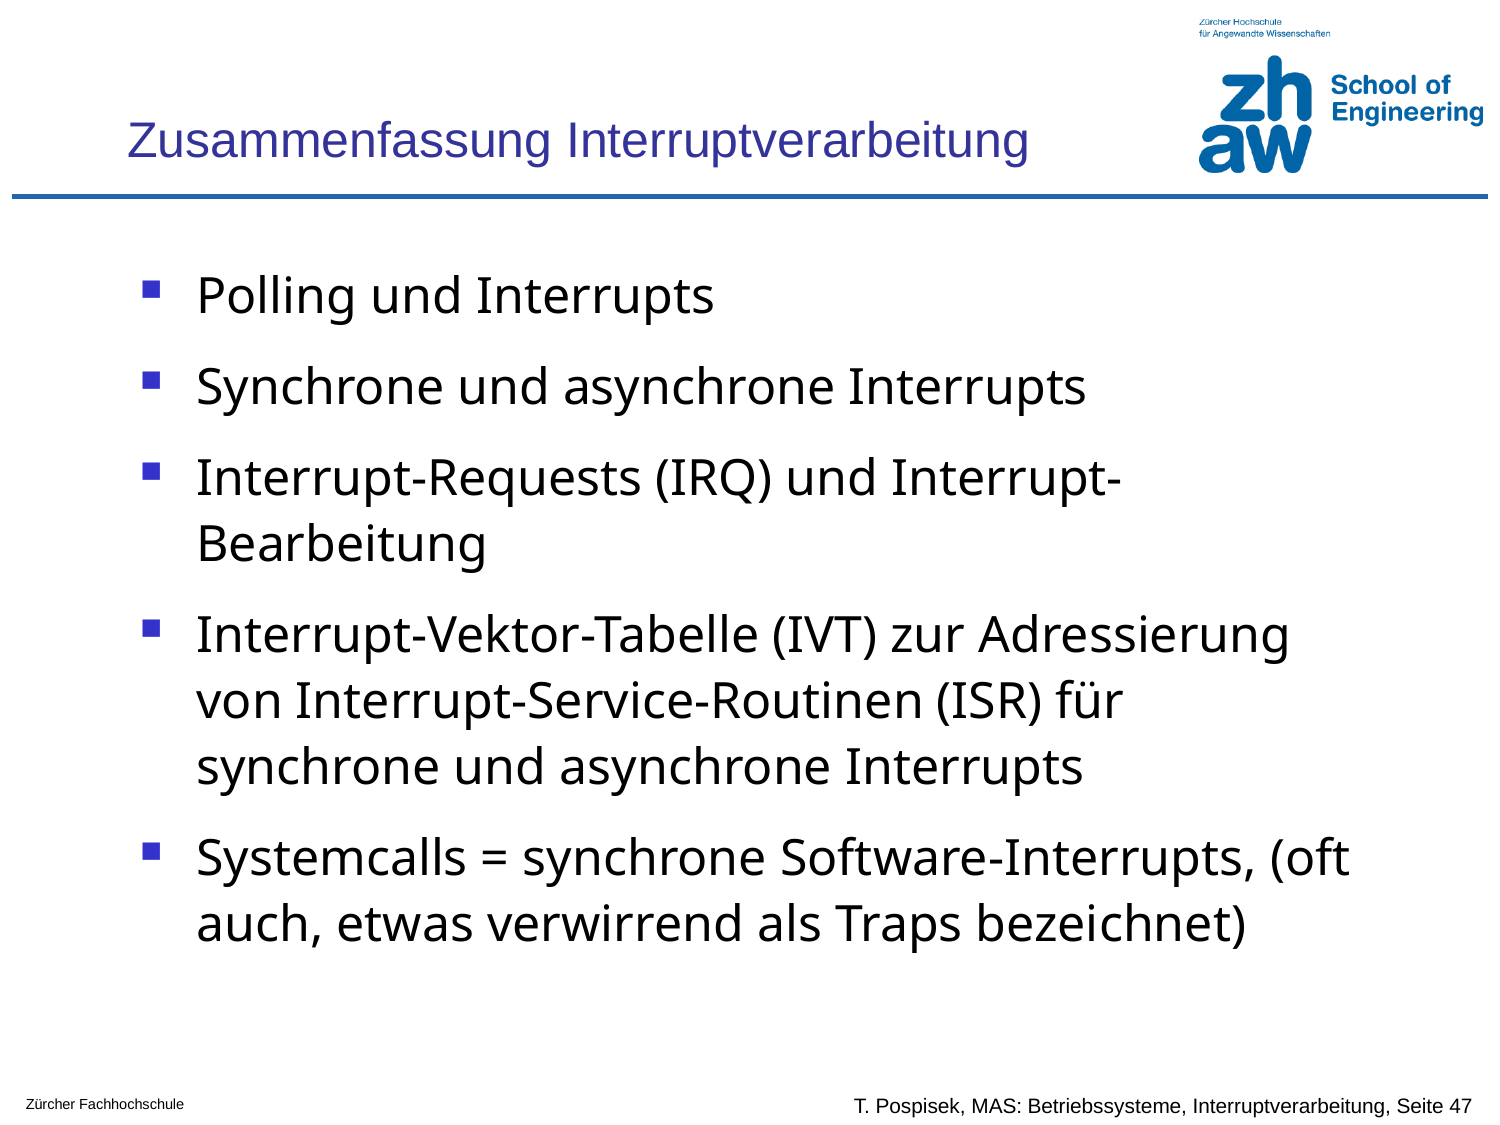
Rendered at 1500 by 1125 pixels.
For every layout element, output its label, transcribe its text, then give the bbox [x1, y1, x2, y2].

list Polling und Interrupts Synchrone und asynchrone Interrupts Interrupt-Requests (IRQ) und Interrupt-Bearbeitung Interrupt-Vektor-Tabelle (IVT) zur Adressierung von Interrupt-Service-Routinen (ISR) für synchrone und asynchrone Interrupts Systemcalls = synchrone Software-Interrupts, (oft auch, etwas verwirrend als Traps bezeichnet) [125, 249, 1388, 950]
picture [1199, 19, 1483, 173]
title Zusammenfassung Interruptverarbeitung [112, 50, 1391, 175]
